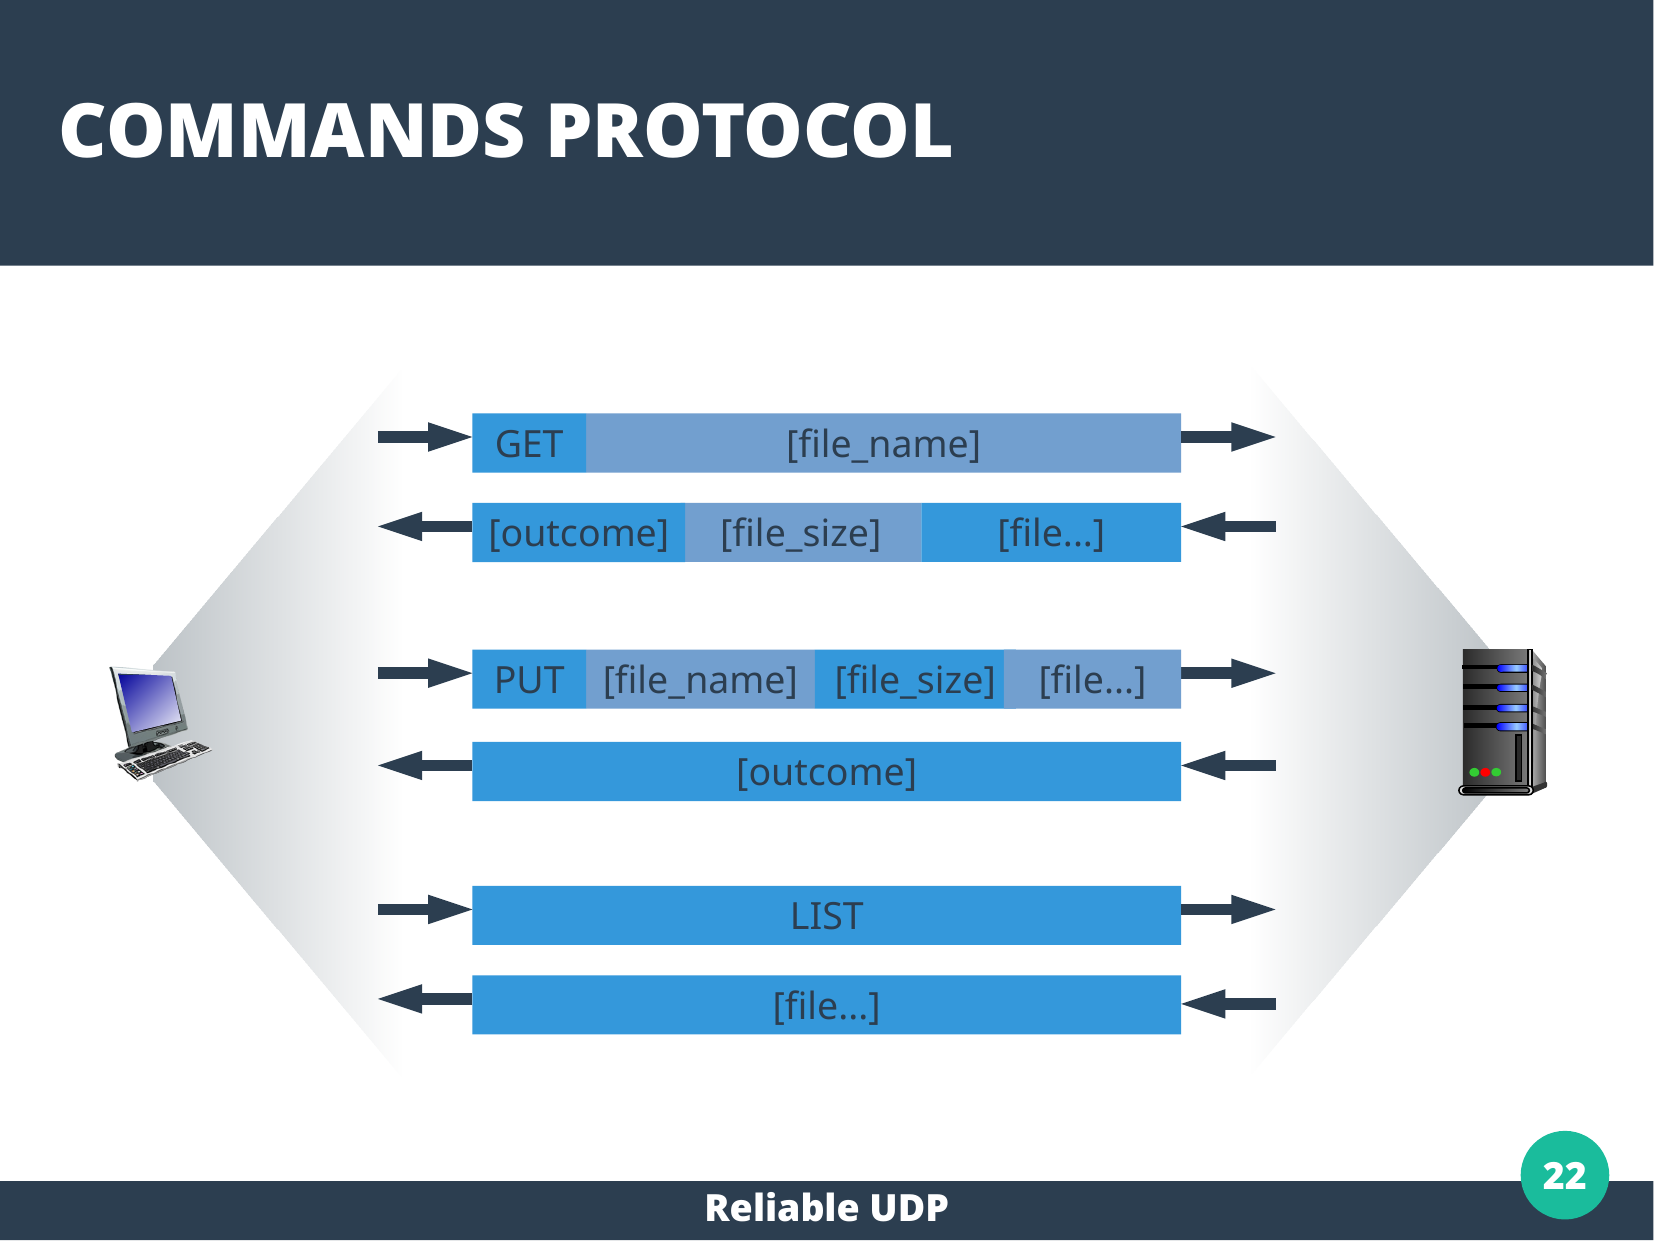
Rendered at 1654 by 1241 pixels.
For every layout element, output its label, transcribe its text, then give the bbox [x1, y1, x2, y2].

text_box GET [472, 413, 587, 473]
text_box [118, 673, 182, 733]
text_box [outcome] [472, 741, 1182, 802]
text_box [file_size] [686, 502, 921, 562]
text_box [file_size] [814, 649, 1003, 709]
text_box [outcome] [472, 502, 686, 563]
text_box [file...] [472, 975, 1182, 1035]
text_box [1251, 366, 1548, 1075]
text_box [file_name] [587, 649, 814, 709]
text_box LIST [472, 885, 1182, 945]
picture [106, 661, 237, 790]
text_box [file...] [1003, 649, 1182, 709]
title COMMANDS PROTOCOL [59, 49, 1595, 207]
text_box [file...] [921, 502, 1182, 562]
text_box [156, 368, 402, 1078]
text_box [file_name] [587, 413, 1182, 473]
text_box PUT [472, 649, 587, 709]
